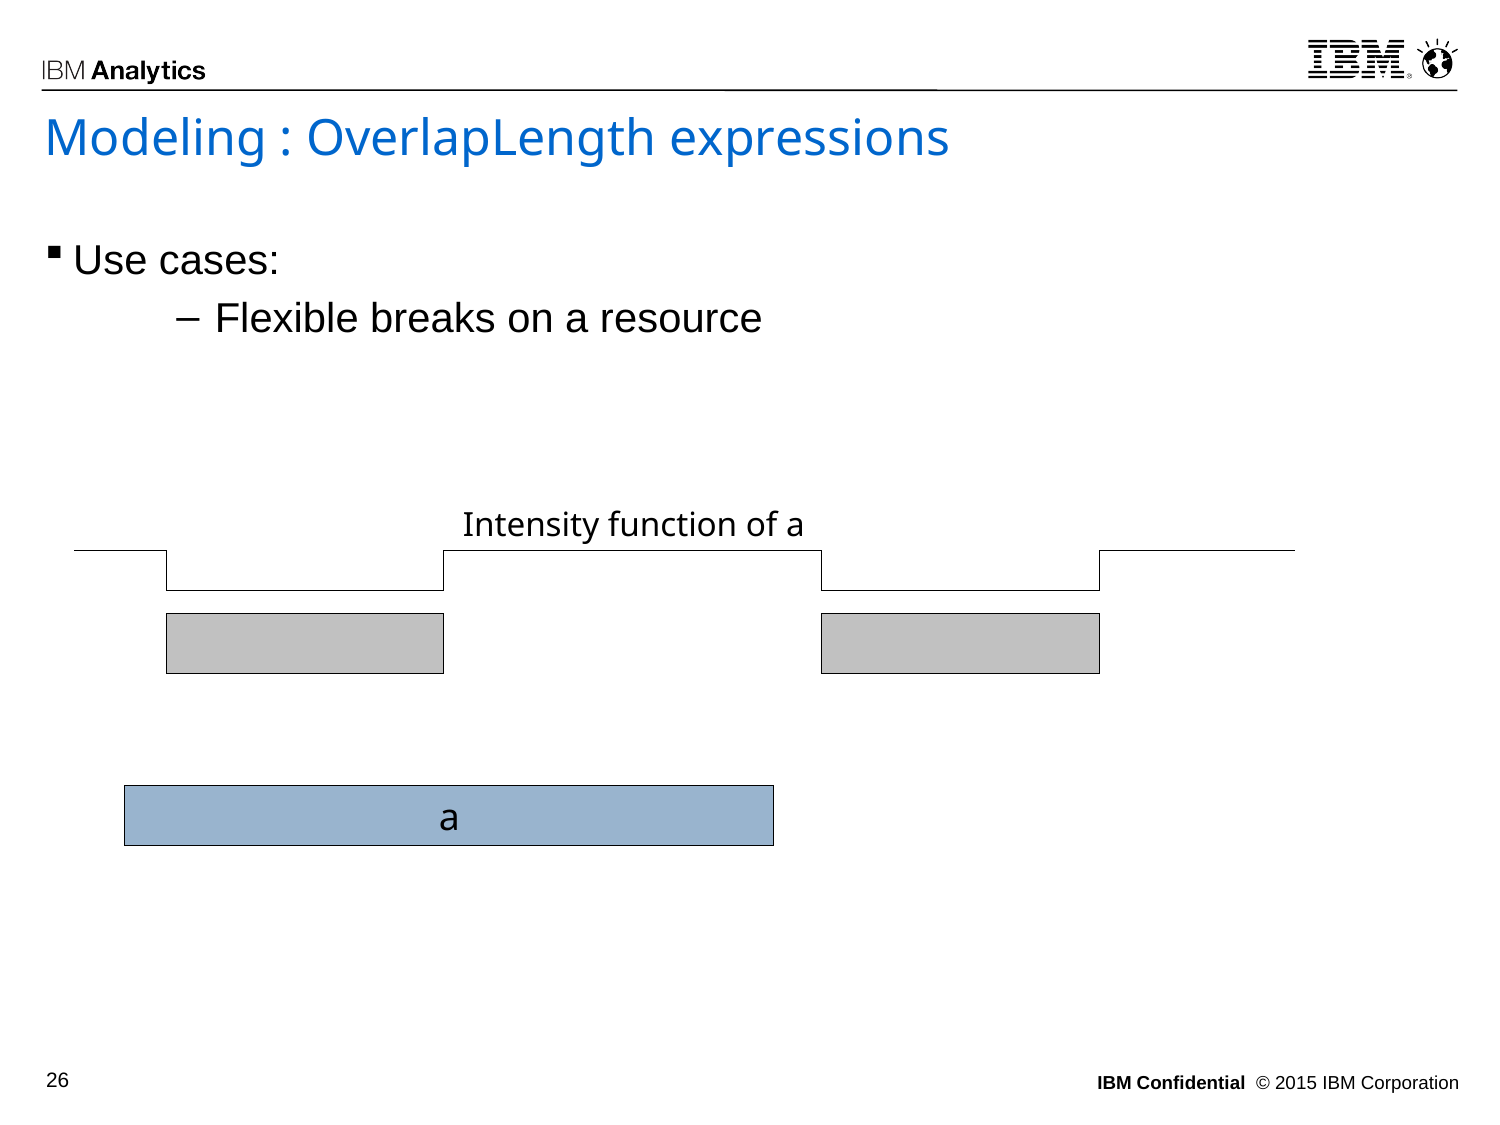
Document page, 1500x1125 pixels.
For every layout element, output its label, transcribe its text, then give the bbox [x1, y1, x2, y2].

picture [1294, 24, 1469, 91]
text_box [166, 613, 444, 674]
text_box a [124, 785, 774, 846]
list Use cases: Flexible breaks on a resource [30, 224, 1426, 1066]
title Modeling : OverlapLength expressions [29, 97, 1500, 203]
picture [24, 42, 224, 99]
text_box [821, 613, 1100, 674]
text_box Intensity function of a [448, 496, 801, 551]
